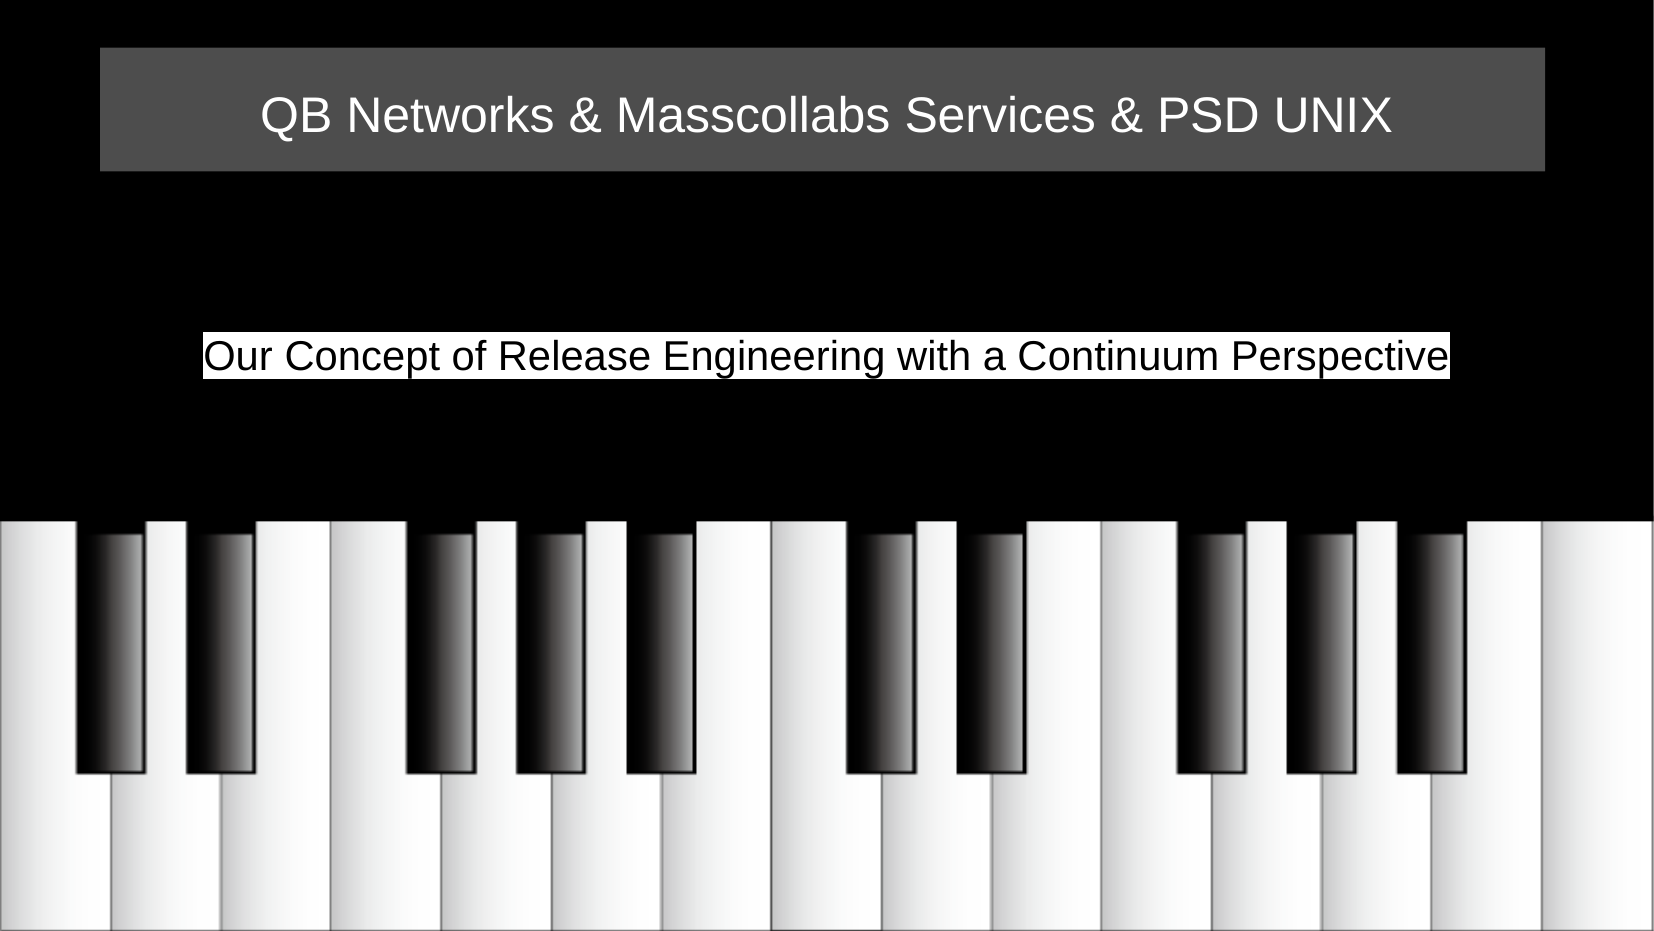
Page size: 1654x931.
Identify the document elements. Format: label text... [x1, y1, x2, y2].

title QB Networks & Masscollabs Services & PSD UNIX [82, 37, 1571, 193]
picture [0, 522, 1654, 931]
subtitle Our Concept of Release Engineering with a Continuum Perspective [82, 217, 1571, 494]
